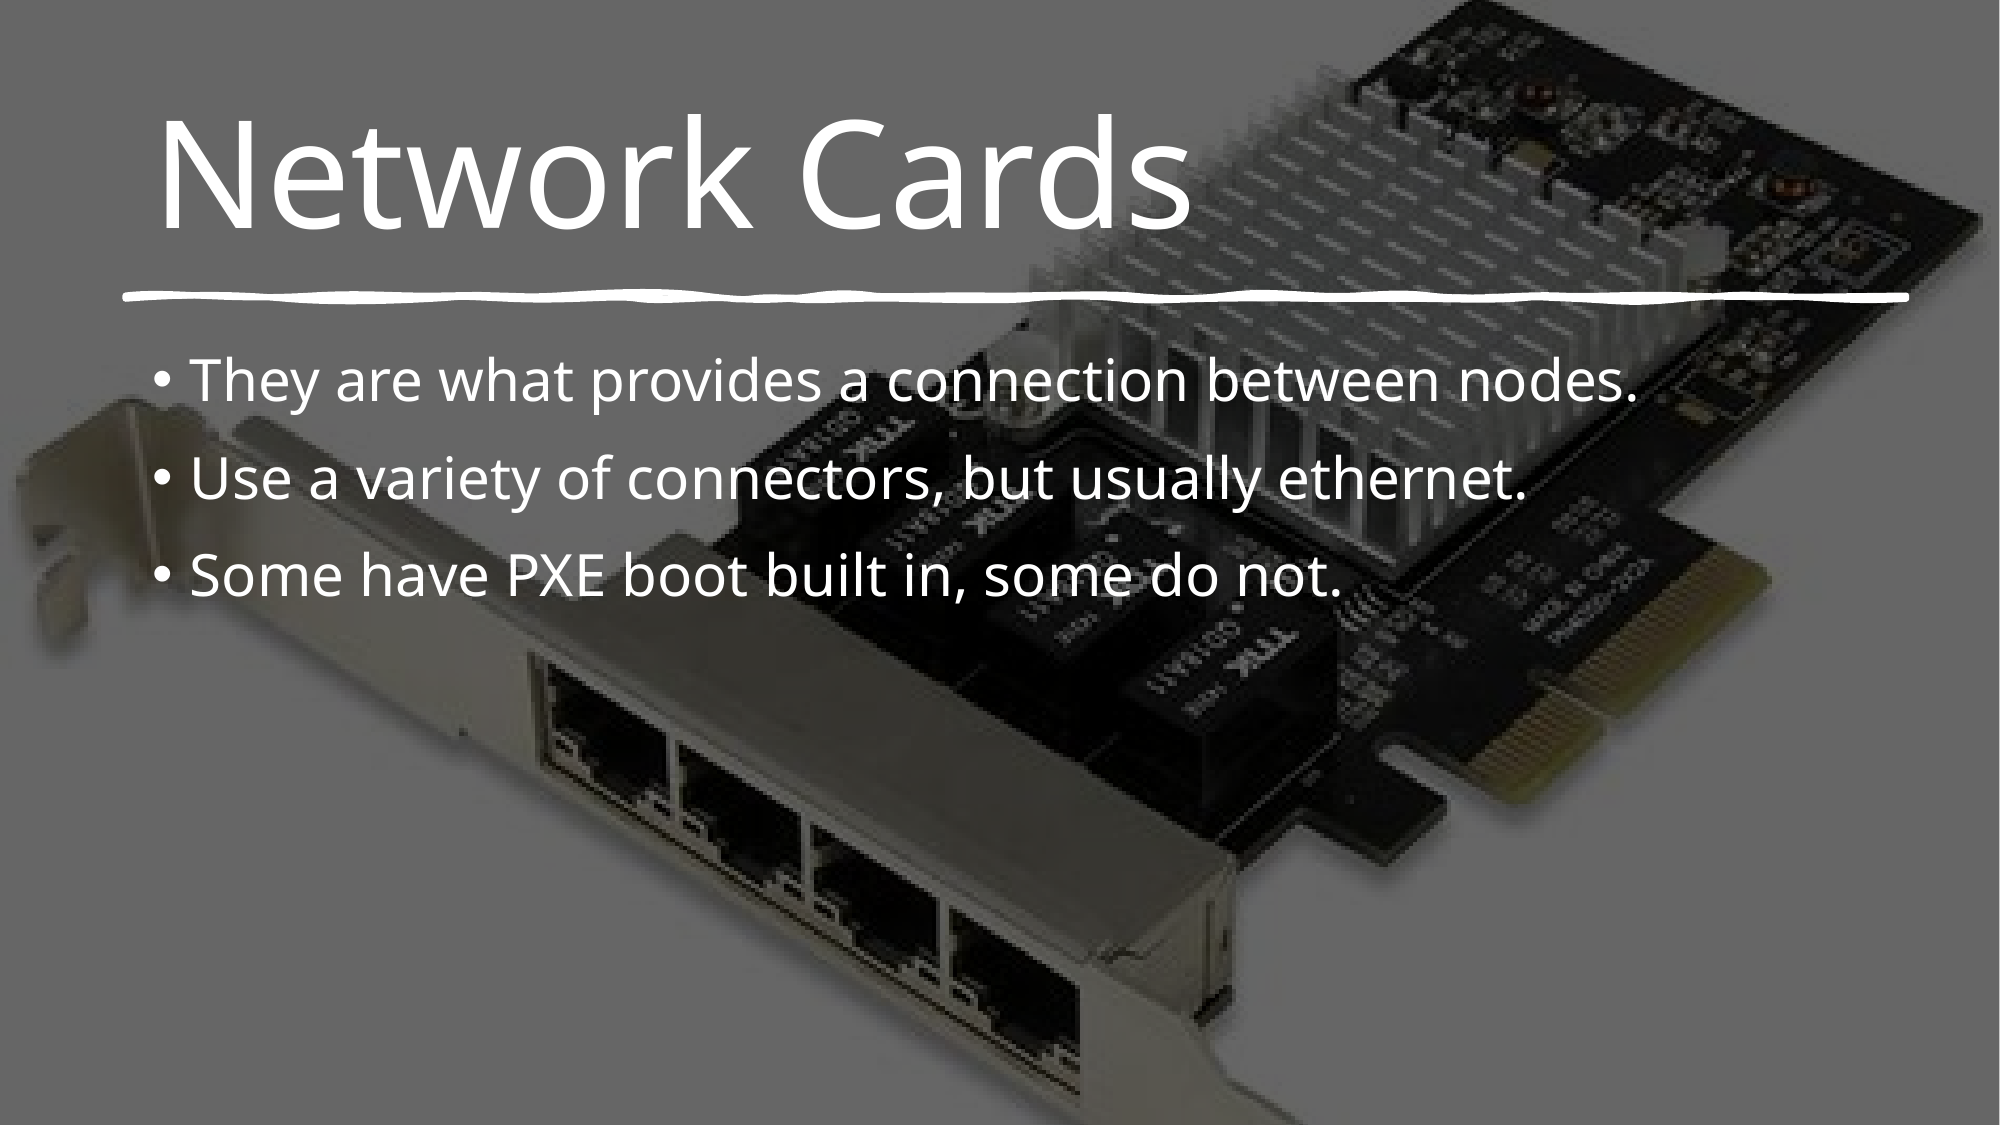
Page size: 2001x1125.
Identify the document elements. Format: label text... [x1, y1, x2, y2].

list They are what provides a connection between nodes. Use a variety of connectors, but usually ethernet. Some have PXE boot built in, some do not. [137, 328, 1863, 1014]
picture [0, 0, 2000, 1125]
title Network Cards [137, 59, 1863, 278]
text_box [125, 291, 1907, 301]
